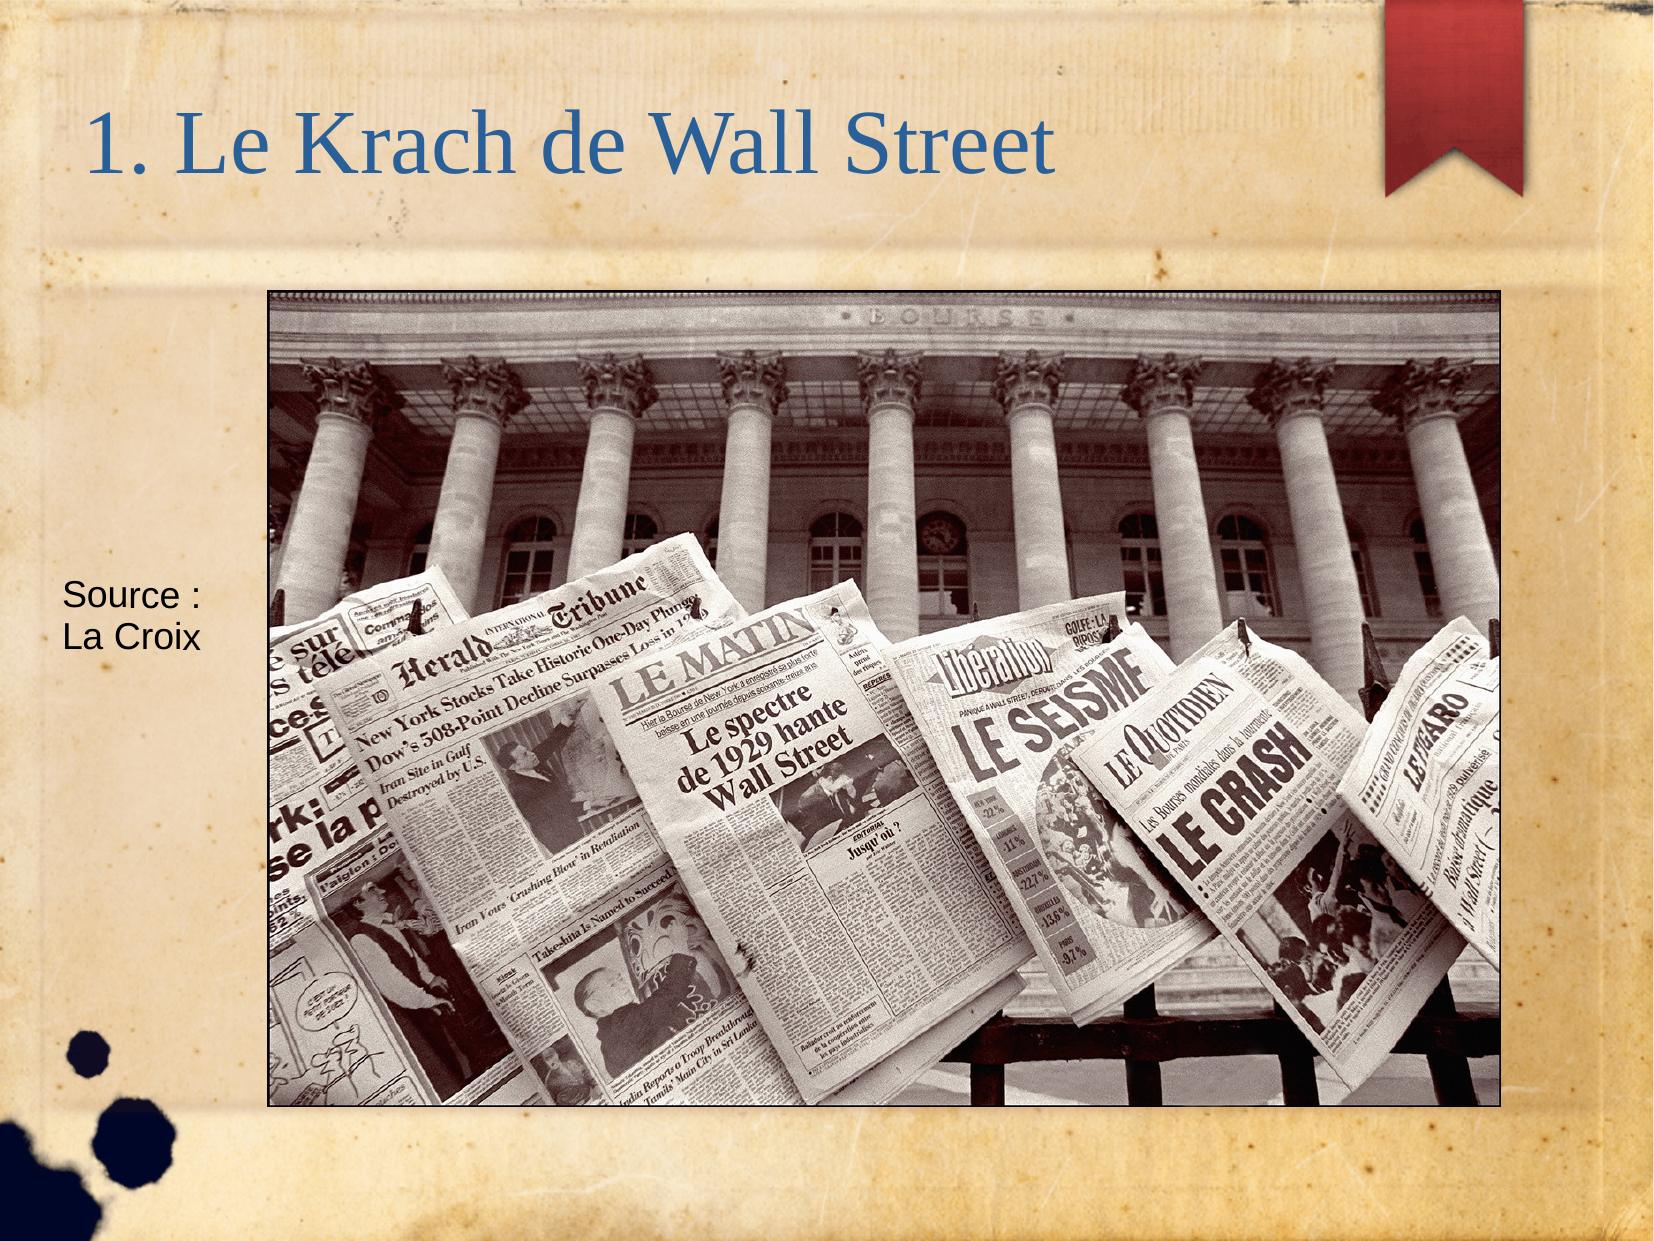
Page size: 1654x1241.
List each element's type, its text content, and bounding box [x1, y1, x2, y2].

title 1. Le Krach de Wall Street [82, 49, 1347, 237]
text_box Source : La Croix [47, 566, 249, 685]
picture [0, 0, 1654, 1241]
